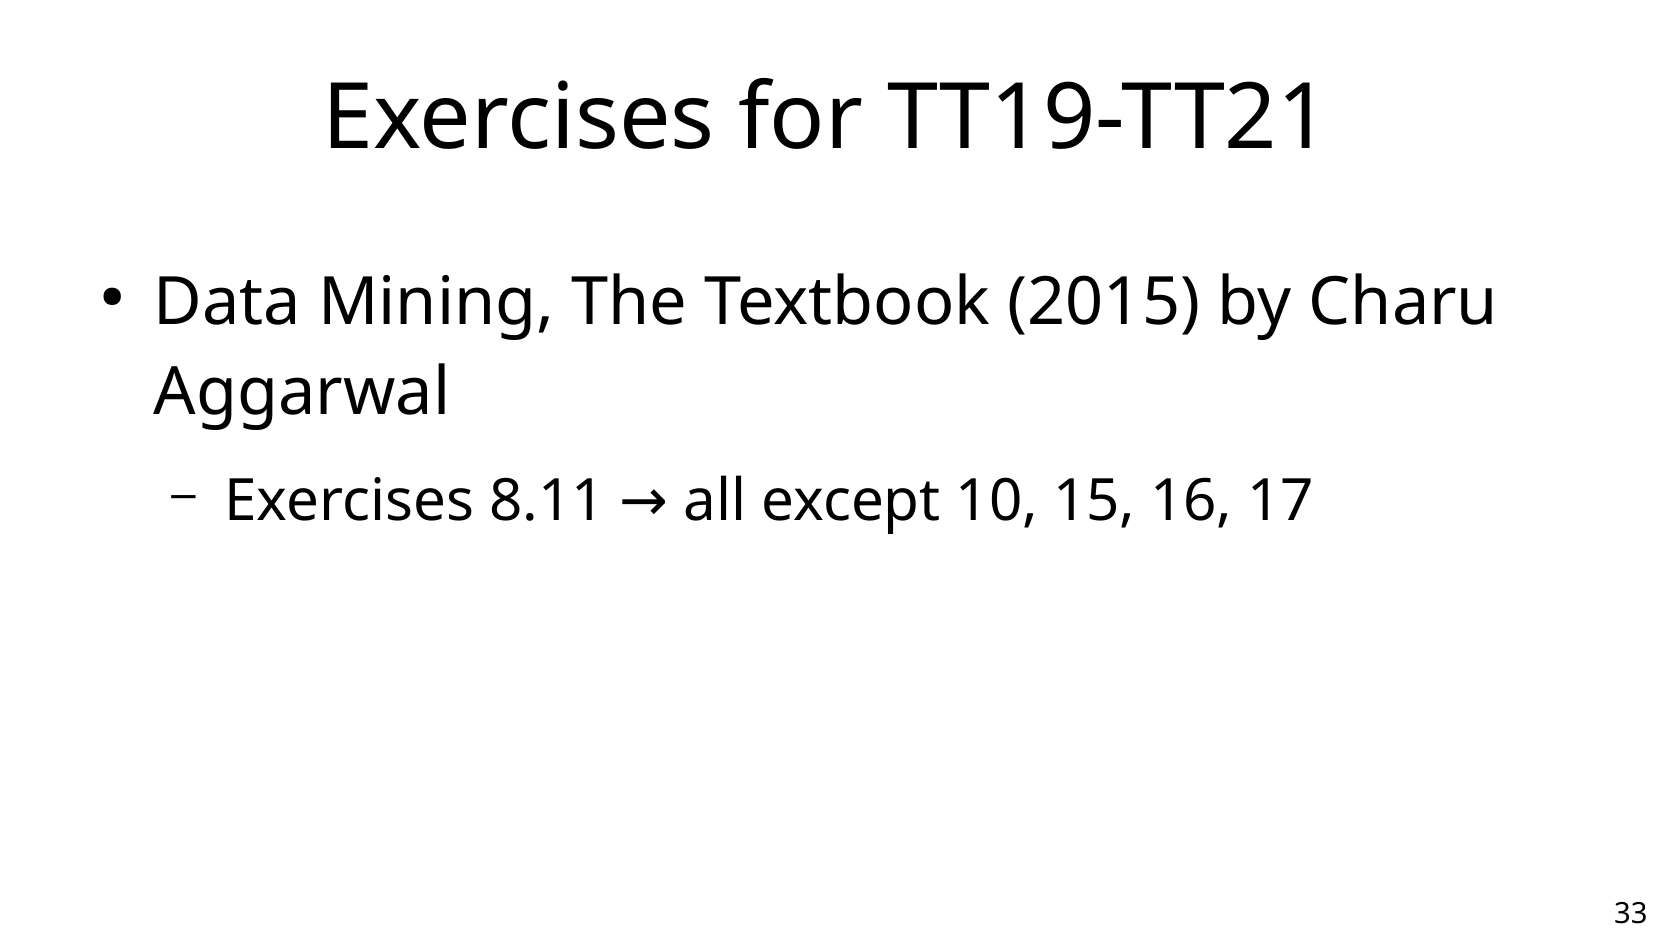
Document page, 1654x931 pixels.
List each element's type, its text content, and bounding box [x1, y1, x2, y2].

title Exercises for TT19-TT21 [82, 1, 1571, 226]
list Data Mining, The Textbook (2015) by Charu Aggarwal Exercises 8.11 → all except 10, 15, 16, 17 [82, 253, 1571, 793]
